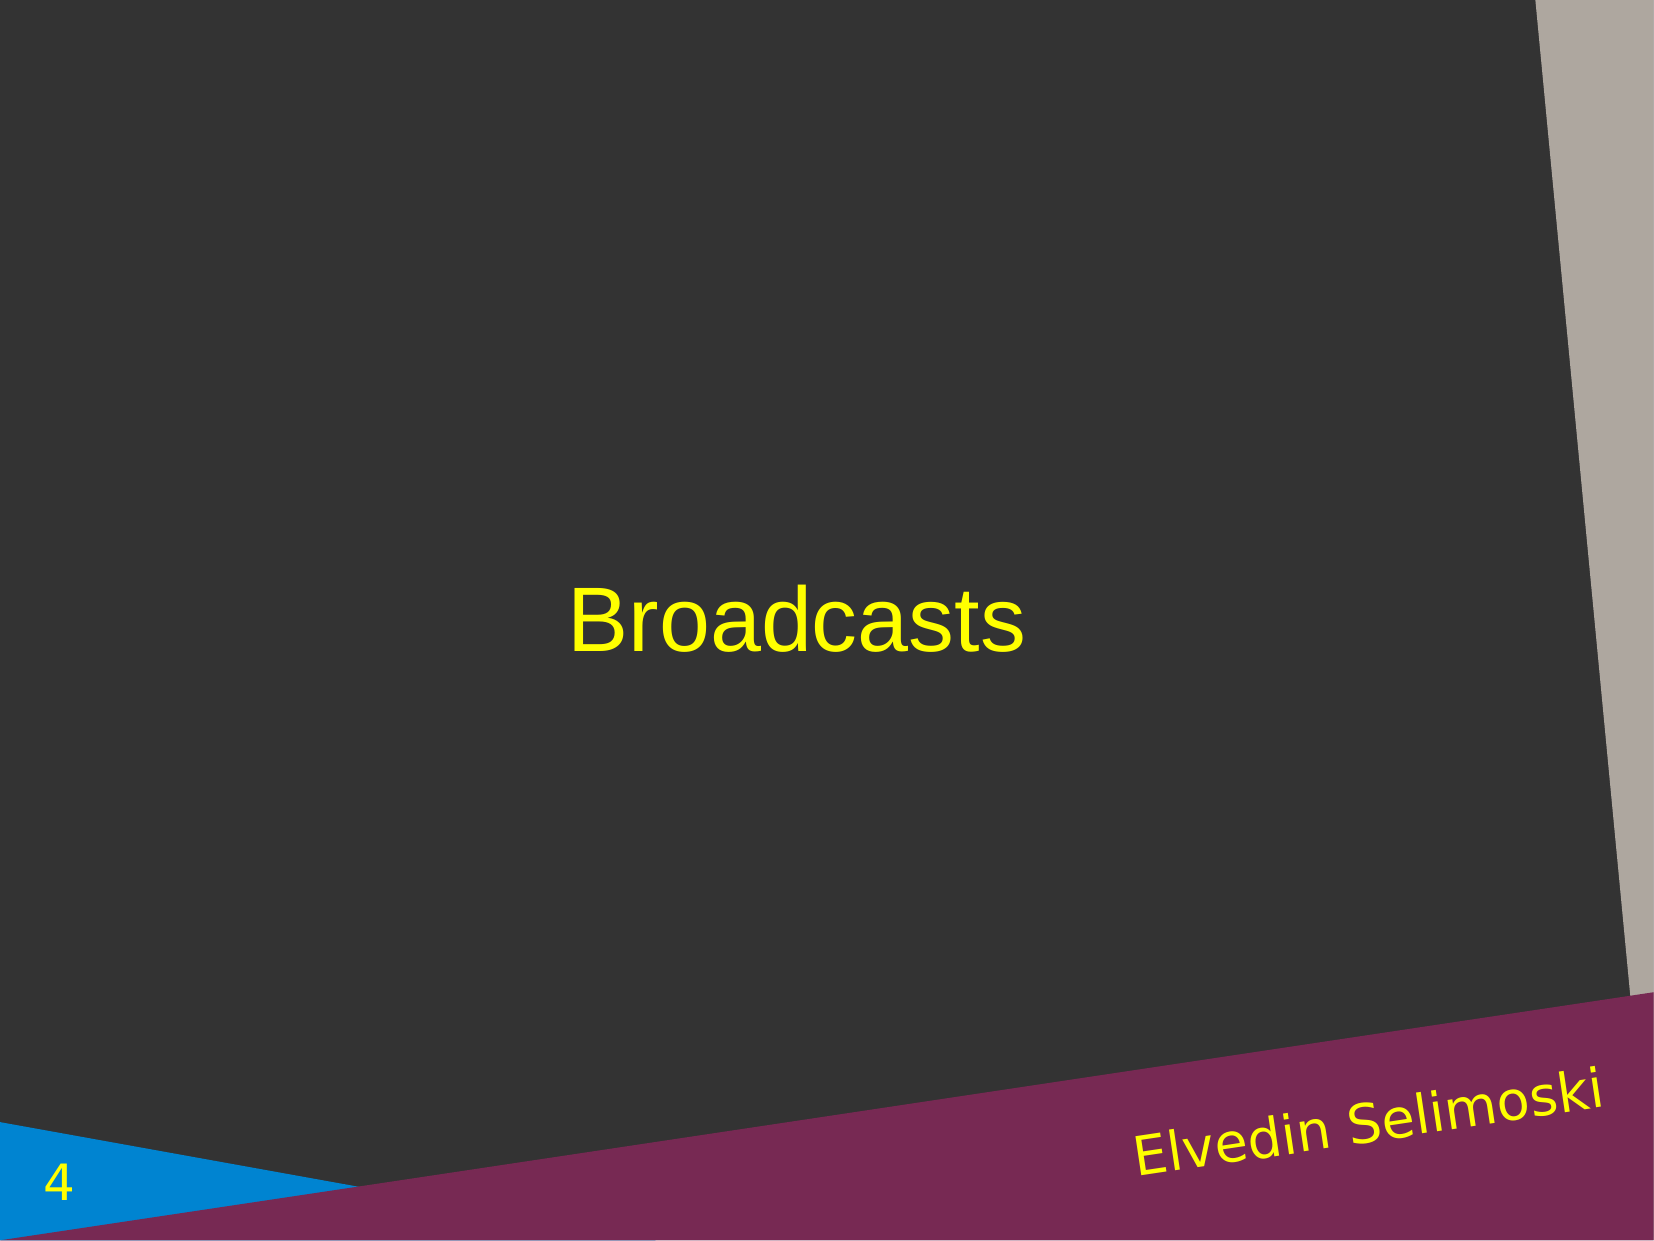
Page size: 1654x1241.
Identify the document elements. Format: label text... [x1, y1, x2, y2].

title Broadcasts [53, 407, 1542, 833]
text_box Elvedin Selimoski [1052, 1015, 1629, 1239]
